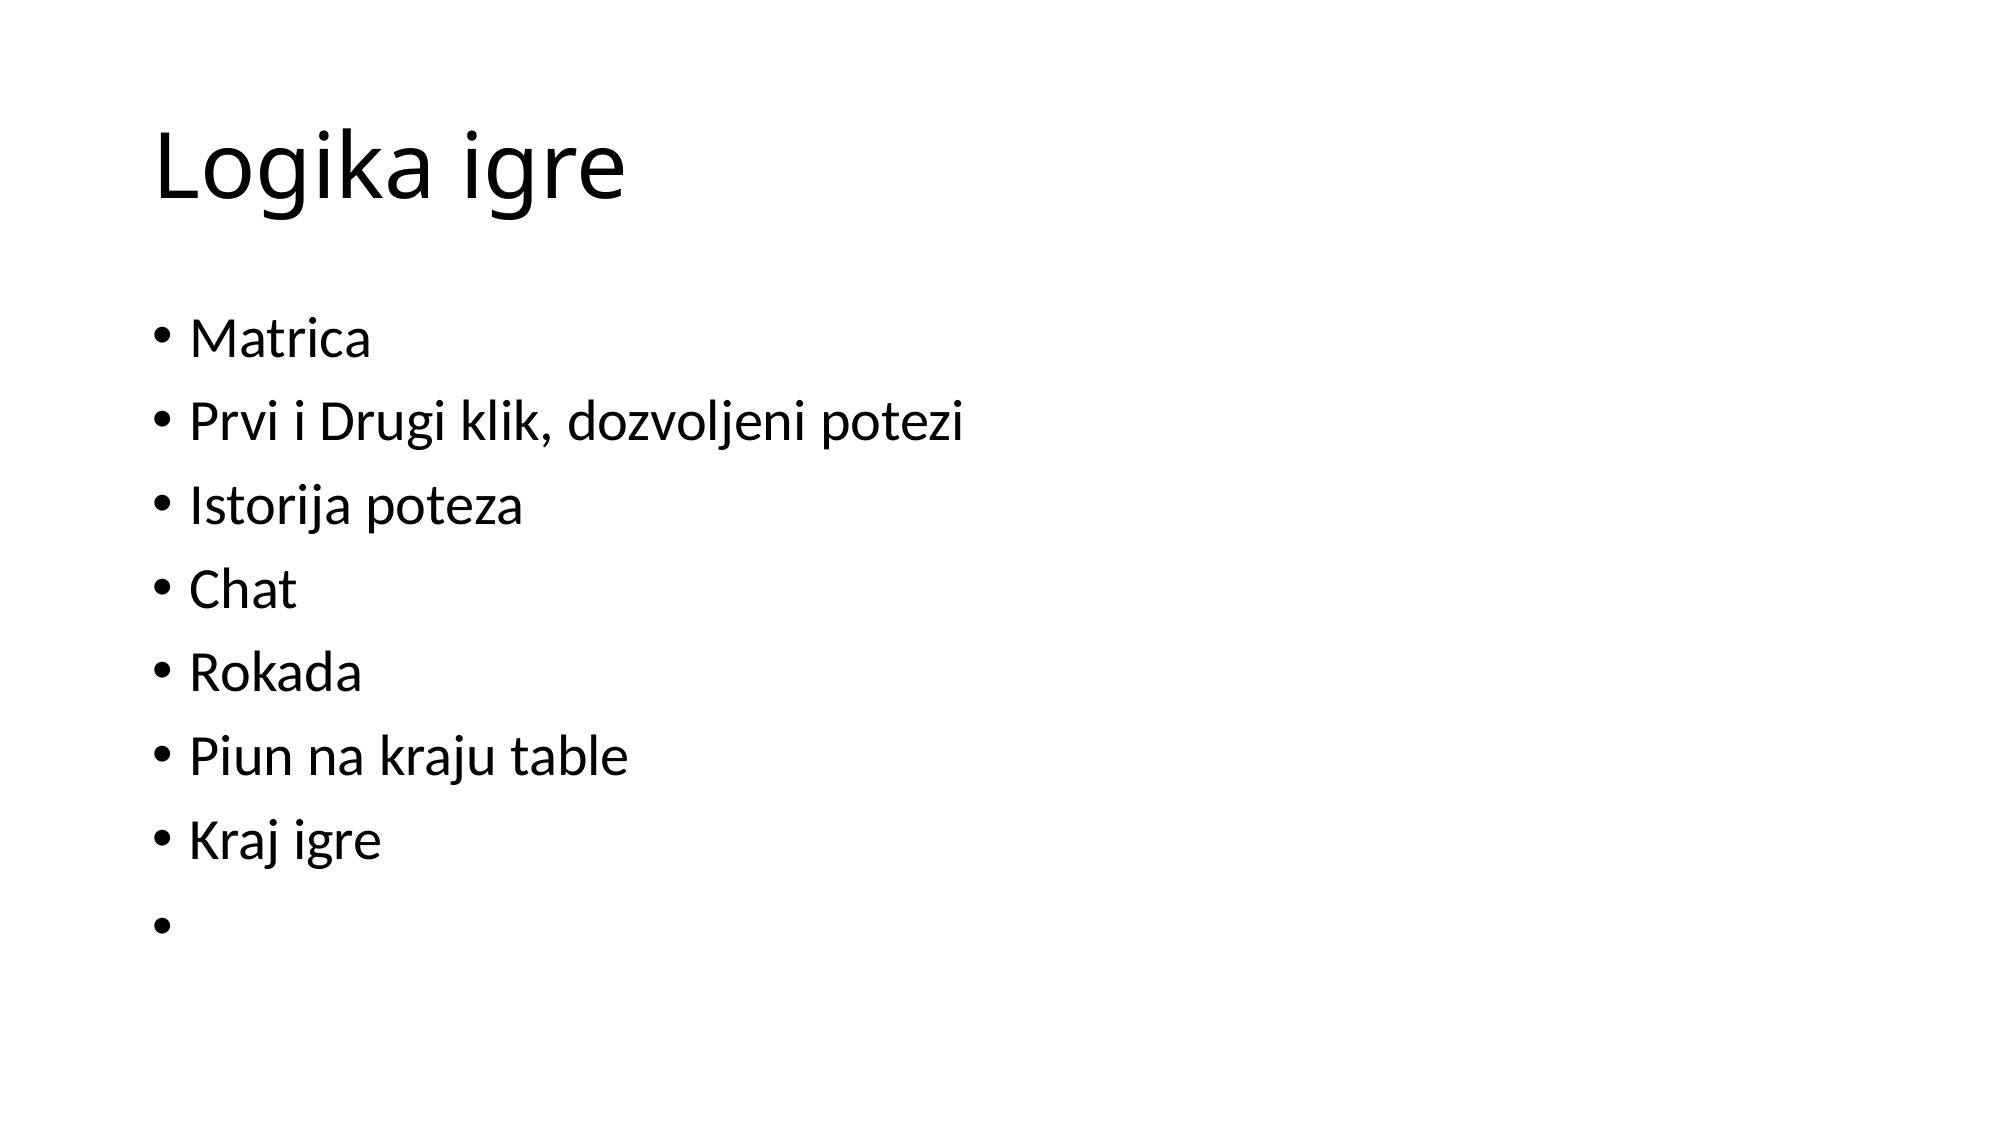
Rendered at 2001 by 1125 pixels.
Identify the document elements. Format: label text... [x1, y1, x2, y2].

title Logika igre [137, 59, 1863, 278]
list Matrica Prvi i Drugi klik, dozvoljeni potezi Istorija poteza Chat Rokada Piun na kraju table Kraj igre [137, 299, 1863, 1014]
